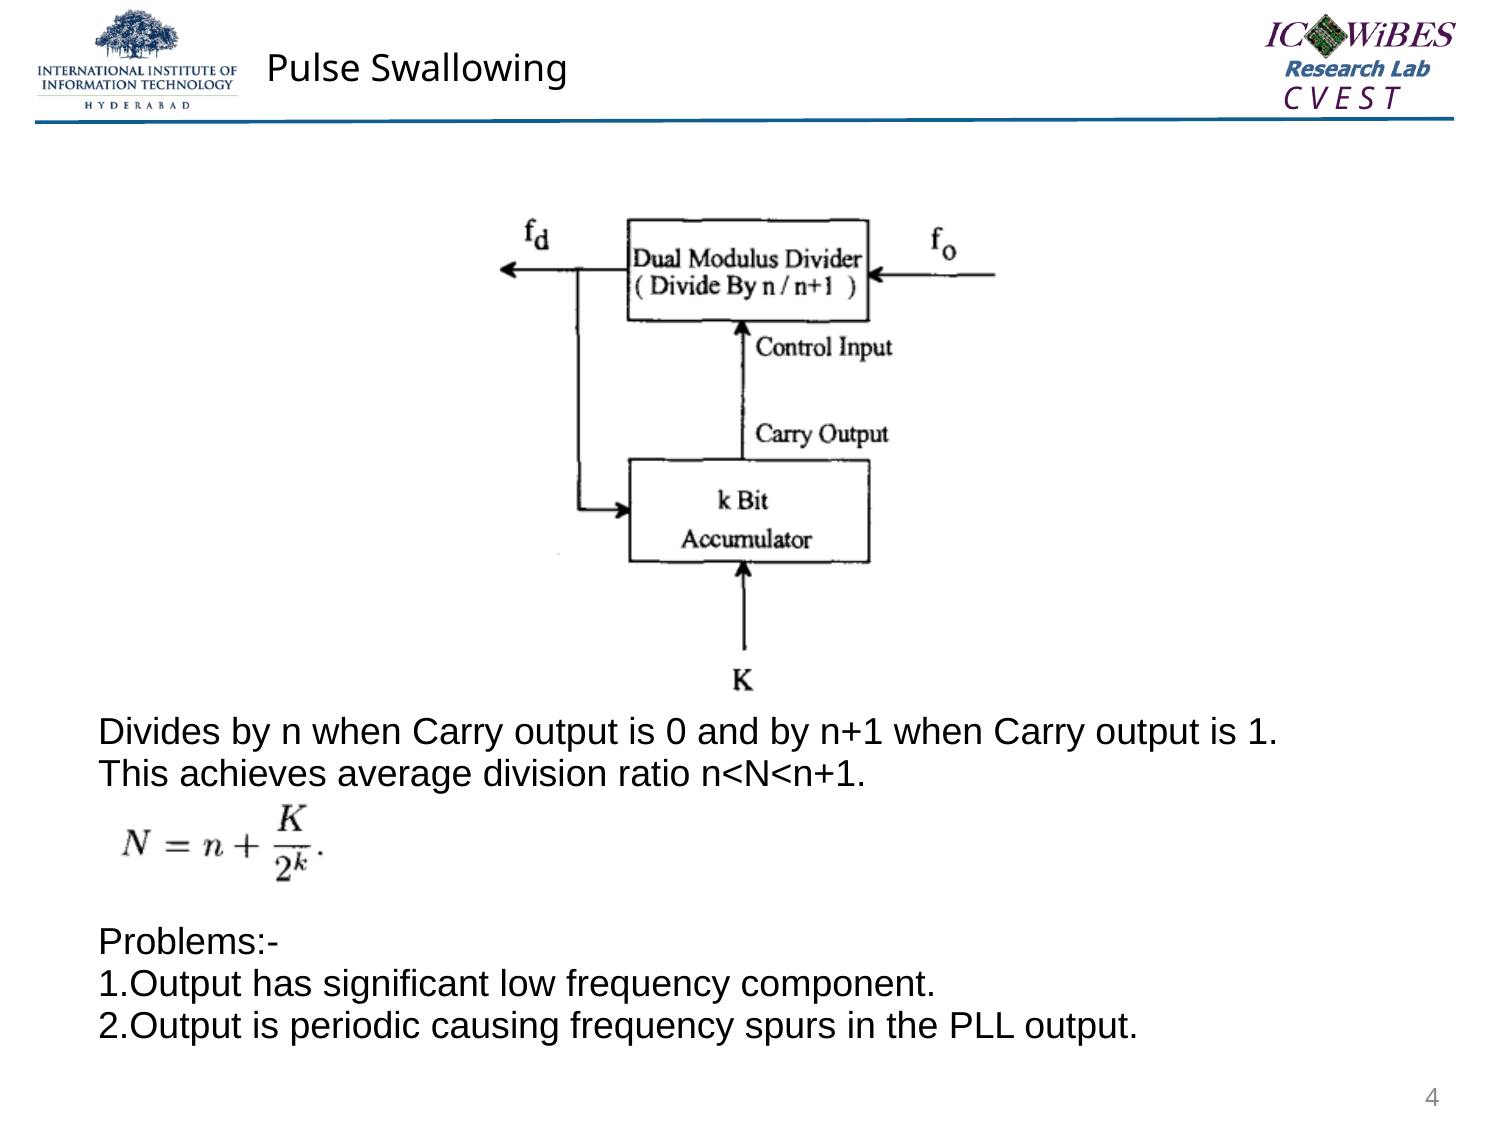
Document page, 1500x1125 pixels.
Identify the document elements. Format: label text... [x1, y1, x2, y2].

picture [85, 787, 338, 904]
slide_number <number> [1329, 1074, 1455, 1123]
picture [1261, 12, 1458, 82]
title Pulse Swallowing [251, 23, 1195, 110]
picture [466, 187, 1035, 710]
picture [31, 2, 247, 115]
text_box Divides by n when Carry output is 0 and by n+1 when Carry output is 1. This achieves average division ratio n<N<n+1. Problems:- 1.Output has significant low frequency component. 2.Output is periodic causing frequency spurs in the PLL output. [83, 703, 1294, 1125]
